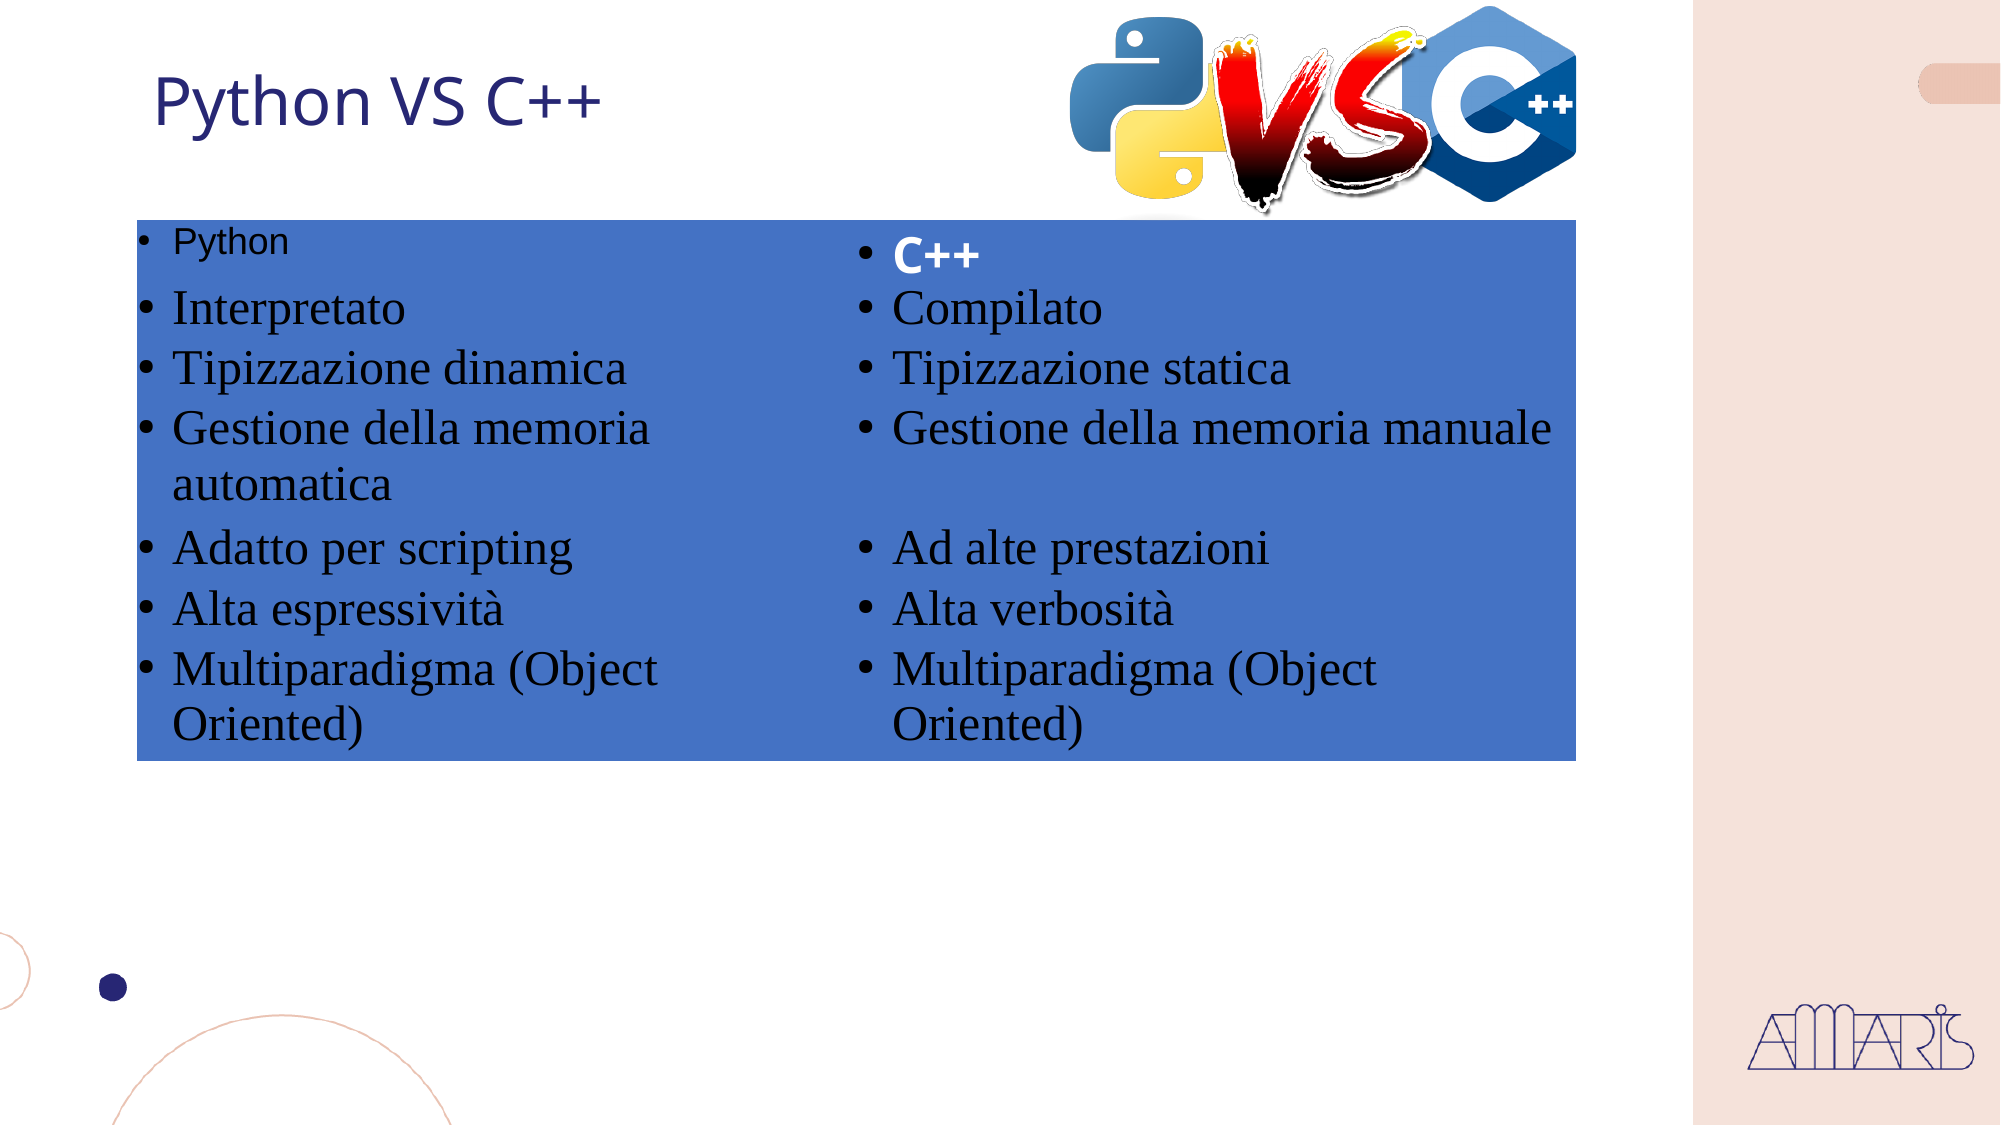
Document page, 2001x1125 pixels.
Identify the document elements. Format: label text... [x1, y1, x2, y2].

table_header C++ [857, 220, 1576, 280]
table_cell Compilato [857, 280, 1576, 340]
table_cell Gestione della memoria automatica [137, 401, 857, 521]
table_cell Gestione della memoria manuale [857, 401, 1576, 521]
picture [1069, 6, 1577, 221]
table_cell Tipizzazione statica [857, 340, 1576, 401]
table_cell Multiparadigma (Object Oriented) [857, 641, 1576, 761]
title Python VS C++ [137, 59, 1069, 148]
table_cell Alta verbosità [857, 581, 1576, 641]
table_cell Multiparadigma (Object Oriented) [137, 641, 857, 761]
table_header Python [137, 220, 857, 280]
table_cell Adatto per scripting [137, 521, 857, 581]
table_cell Tipizzazione dinamica [137, 340, 857, 401]
table_cell Alta espressività [137, 581, 857, 641]
table_cell Ad alte prestazioni [857, 521, 1576, 581]
table_cell Interpretato [137, 280, 857, 340]
